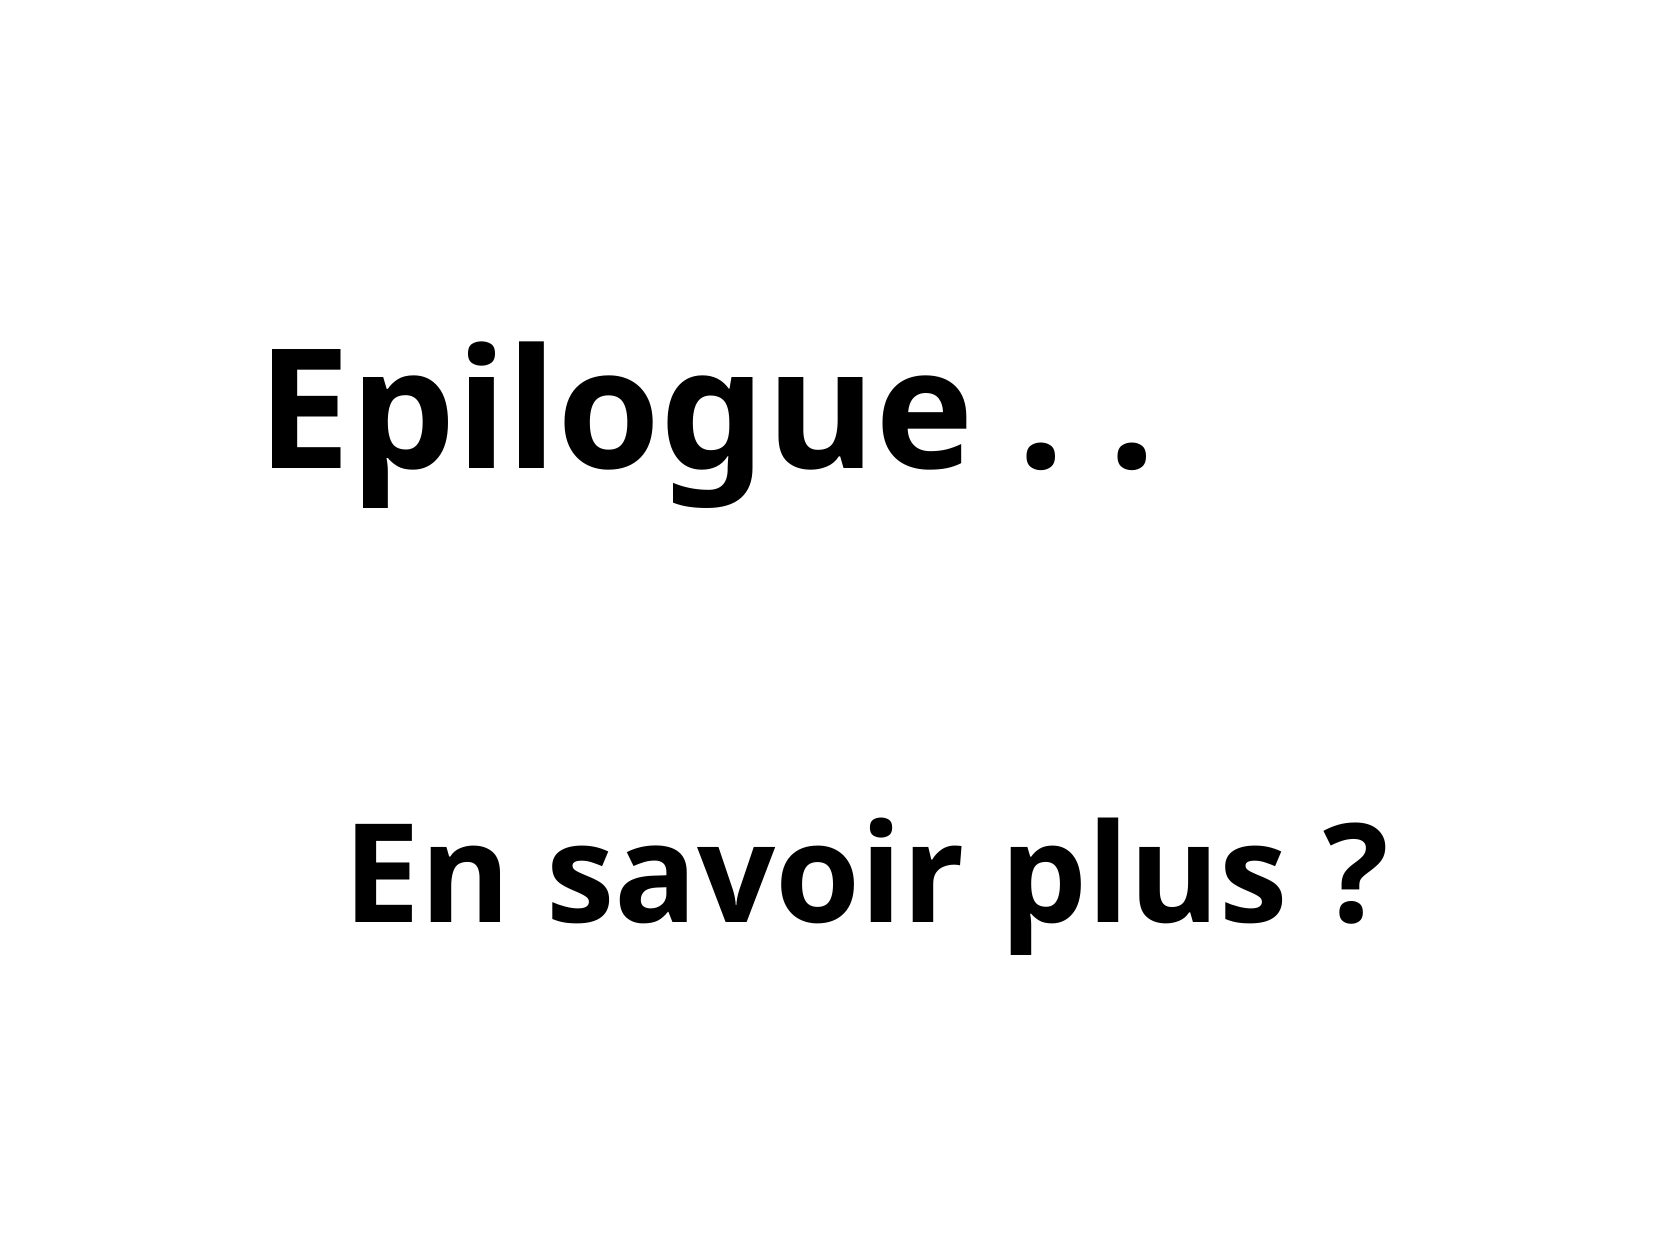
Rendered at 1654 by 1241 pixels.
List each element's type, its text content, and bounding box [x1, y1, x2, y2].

text_box Epilogue . . En savoir plus ? [112, 112, 1576, 1241]
